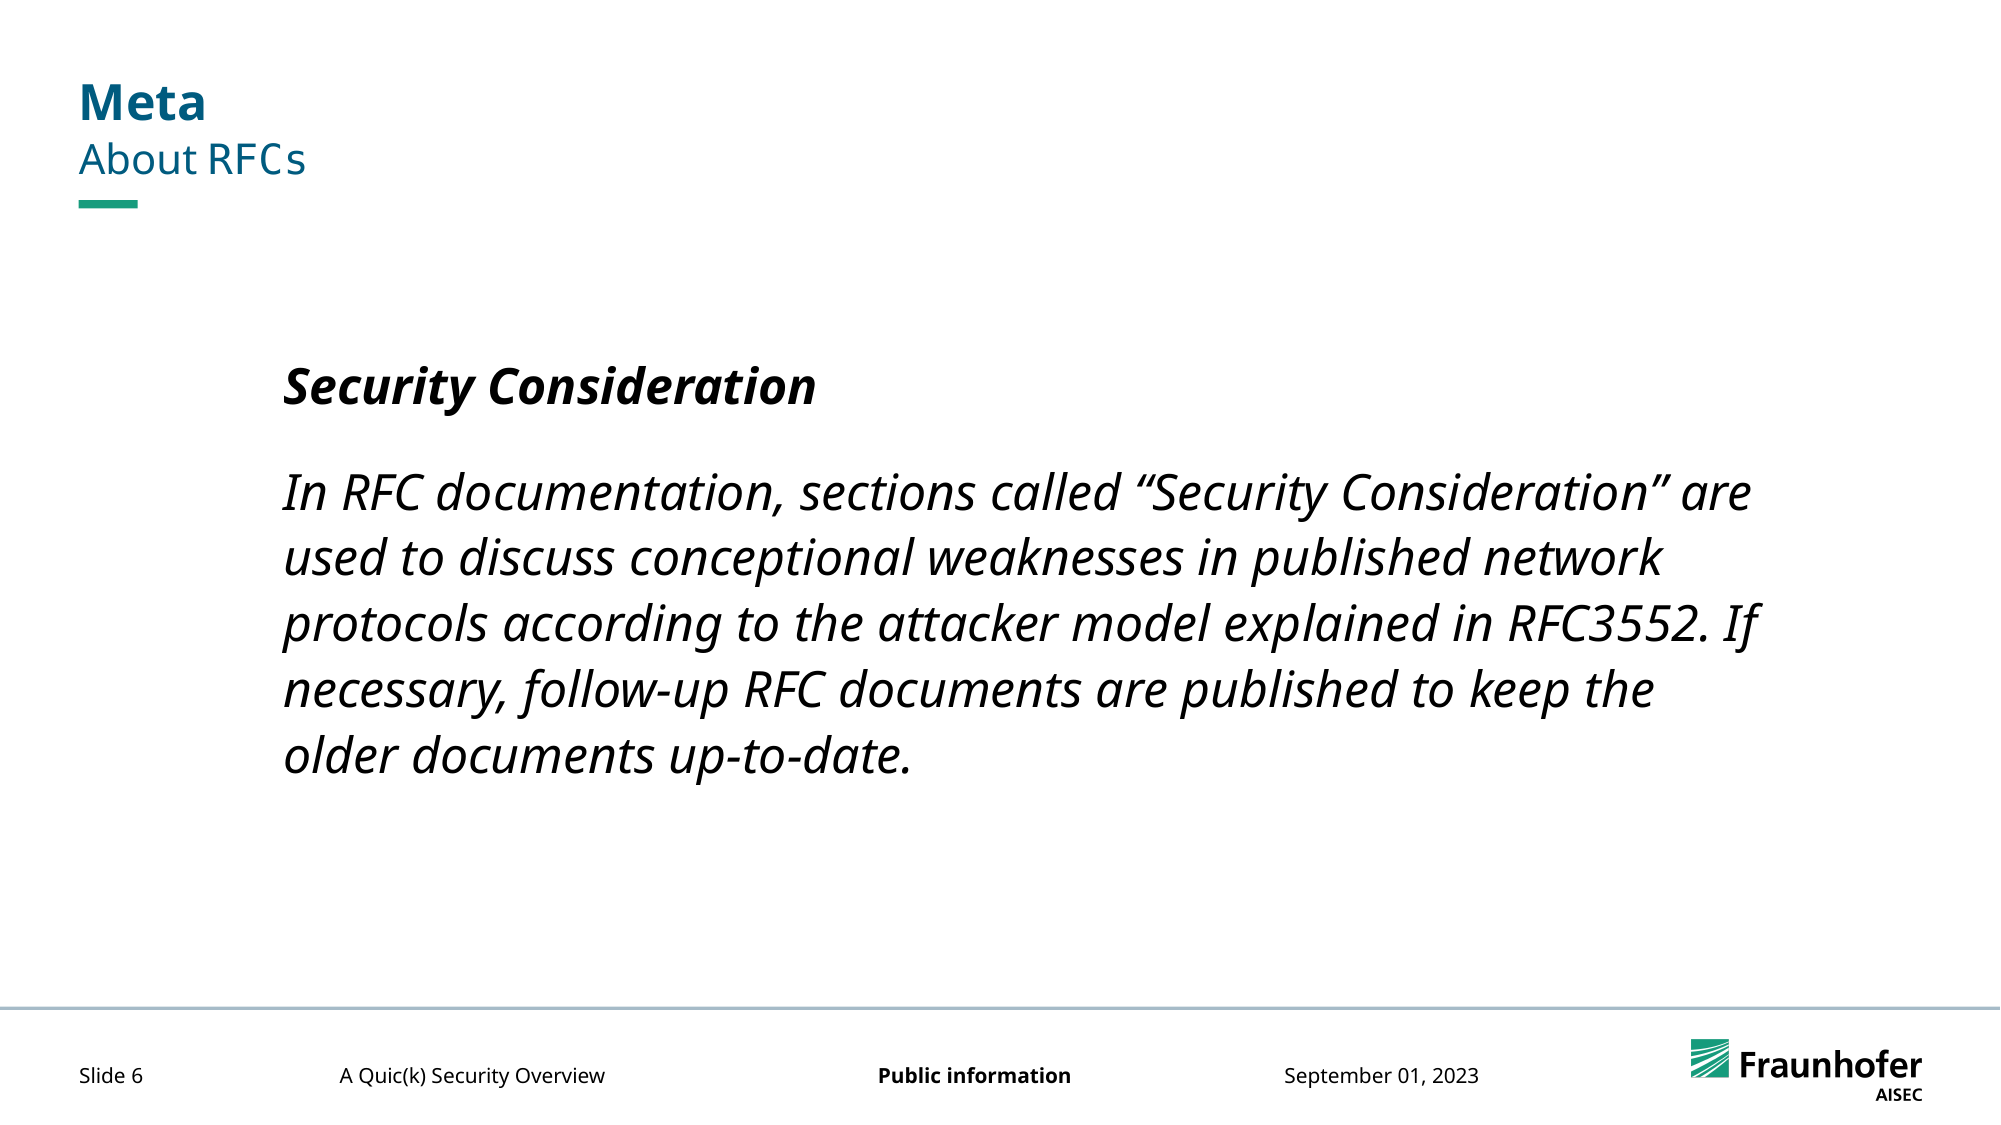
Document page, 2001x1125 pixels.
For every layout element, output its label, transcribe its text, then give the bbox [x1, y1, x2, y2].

picture [1691, 1039, 1922, 1101]
title Meta [78, 64, 1922, 127]
list About RFCs [78, 127, 1922, 180]
list Security Consideration In RFC documentation, sections called “Security Consideration” are used to discuss conceptional weaknesses in published network protocols according to the attacker model explained in RFC3552. If necessary, follow-up RFC documents are published to keep the older documents up-to-date. [236, 348, 1772, 827]
